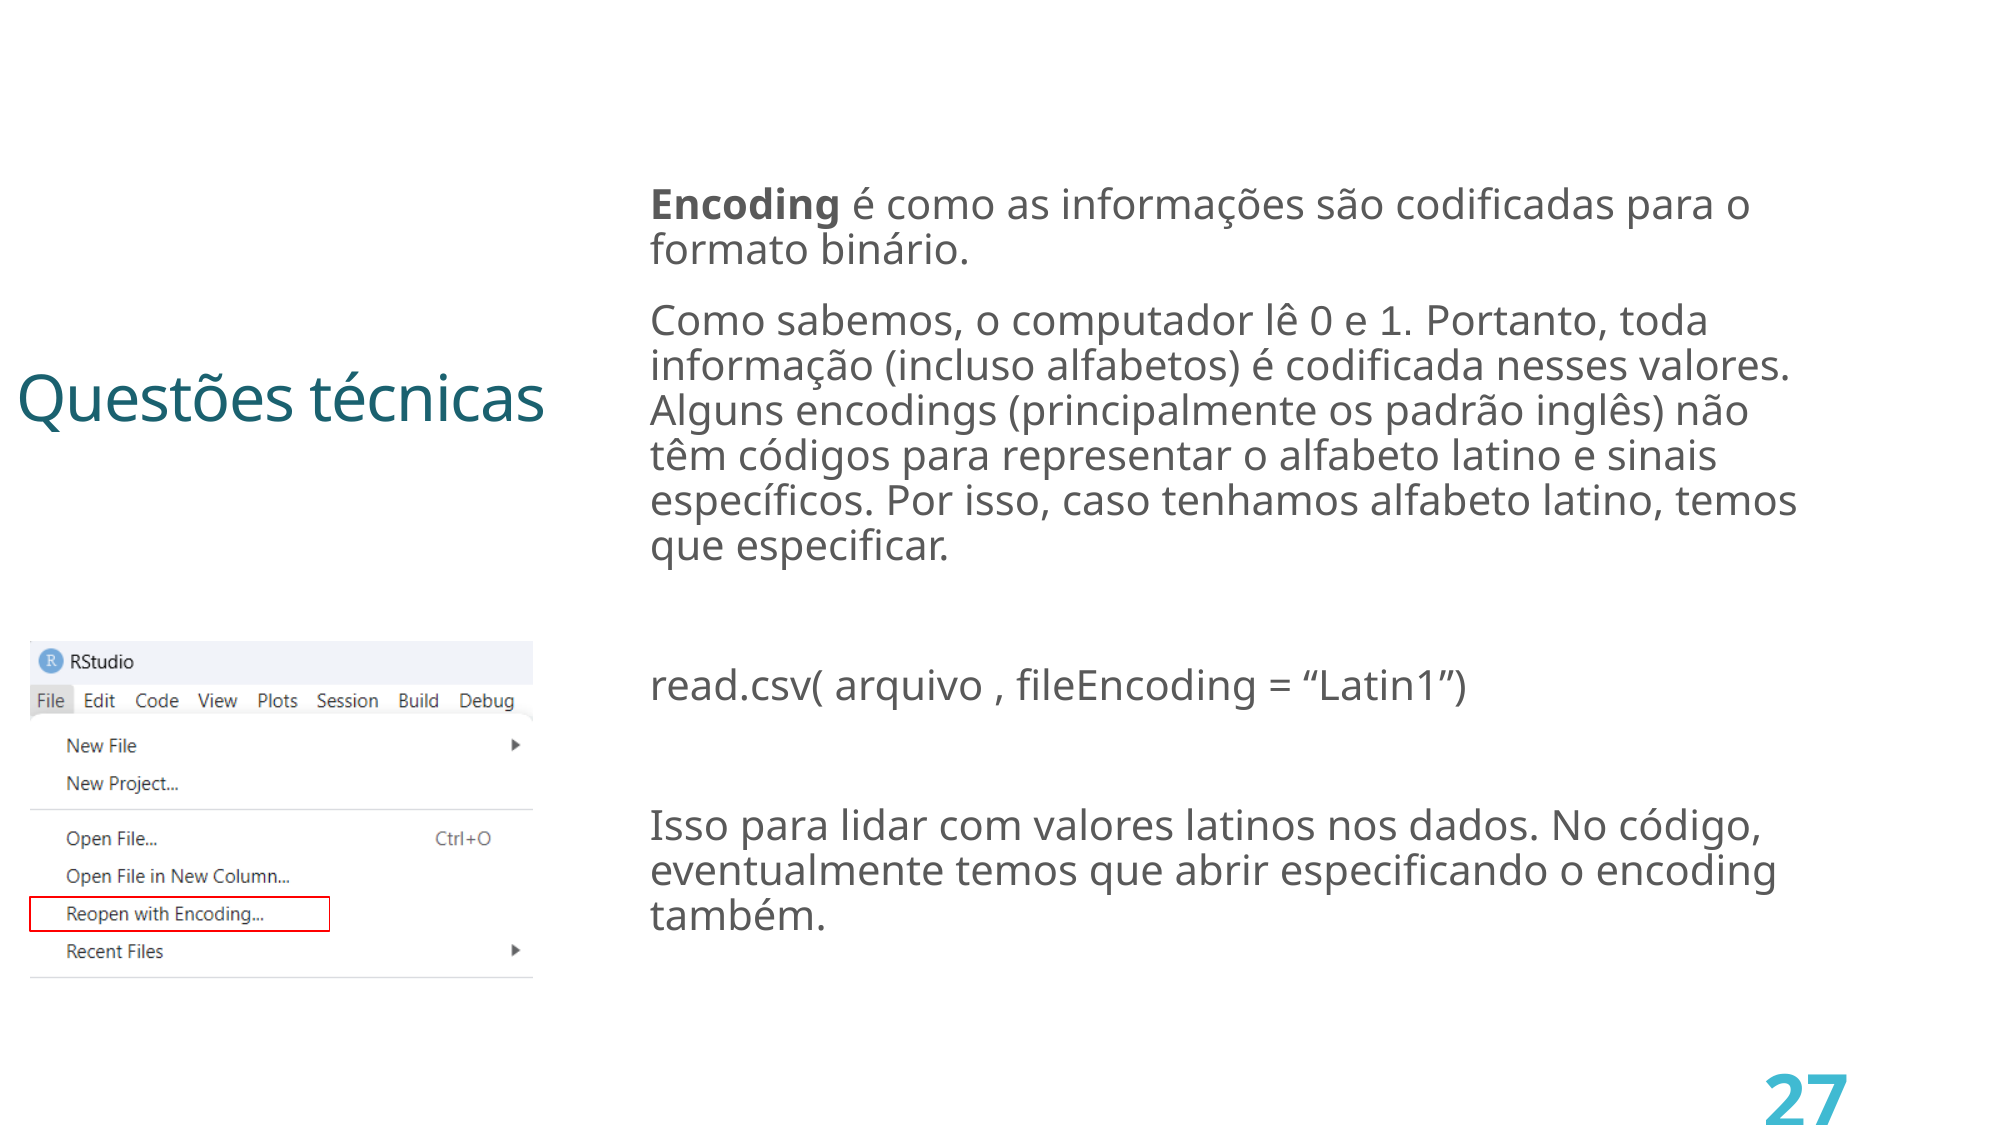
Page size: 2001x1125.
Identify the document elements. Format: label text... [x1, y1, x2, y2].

slide_number 27 [1748, 1045, 2000, 1106]
picture [31, 898, 329, 930]
list Encoding é como as informações são codificadas para o formato binário. Como sabemos, o computador lê 0 e 1. Portanto, toda informação (incluso alfabetos) é codificada nesses valores. Alguns encodings (principalmente os padrão inglês) não têm códigos para representar o alfabeto latino e sinais específicos. Por isso, caso tenhamos alfabeto latino, temos que especificar. read.csv( arquivo , fileEncoding = “Latin1”) Isso para lidar com valores latinos nos dados. No código, eventualmente temos que abrir especificando o encoding também. [634, 141, 1835, 982]
picture [30, 641, 533, 982]
text_box Questões técnicas Encoding [0, 351, 564, 589]
